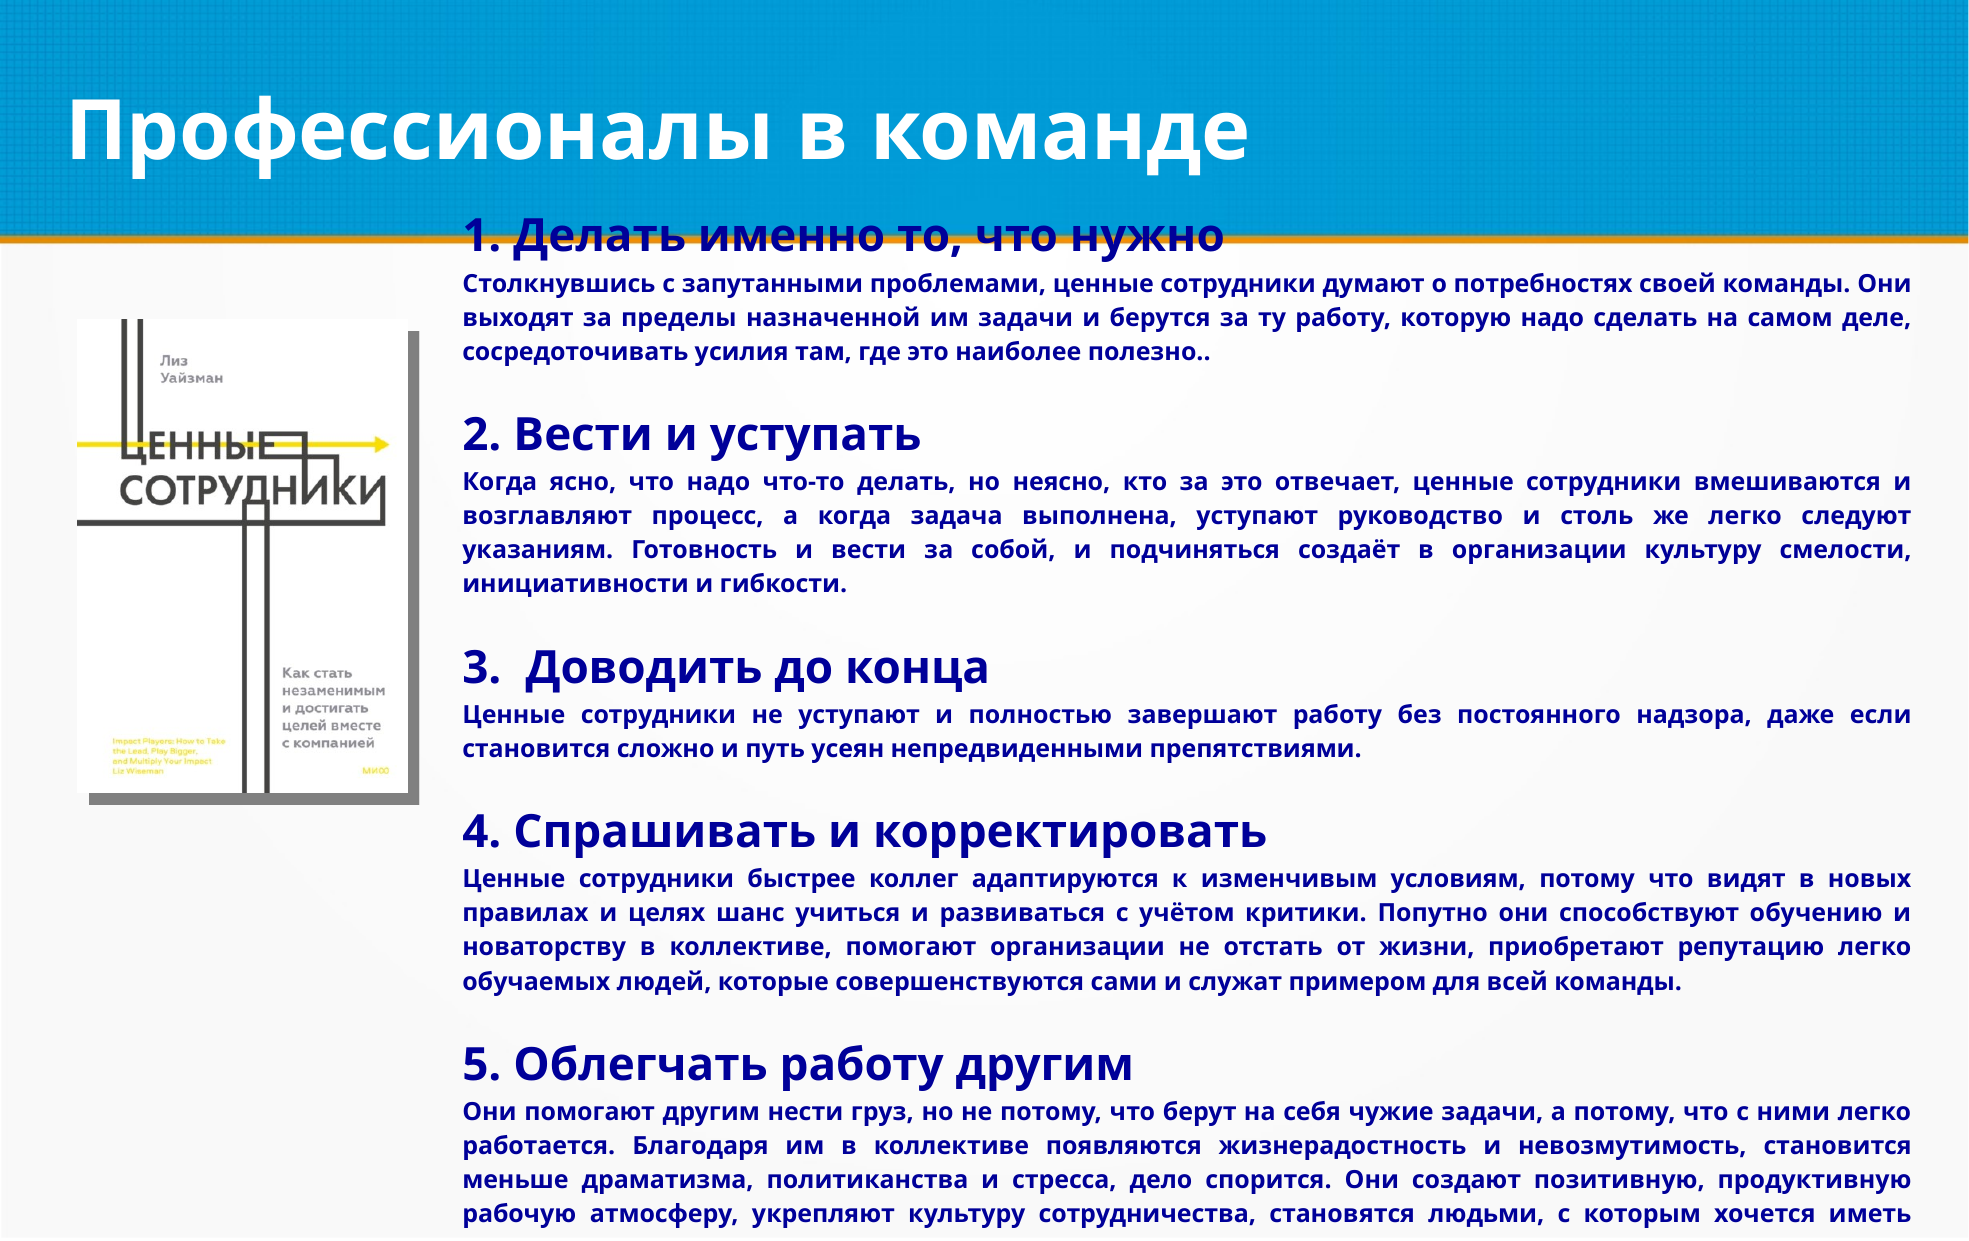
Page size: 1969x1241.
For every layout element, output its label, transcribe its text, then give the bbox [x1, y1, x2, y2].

picture [1110, 234, 1116, 242]
picture [648, 234, 662, 245]
picture [668, 240, 678, 245]
picture [754, 233, 759, 245]
picture [881, 234, 906, 245]
picture [557, 234, 581, 245]
picture [1096, 234, 1107, 245]
picture [740, 234, 744, 245]
picture [1054, 234, 1073, 245]
picture [806, 241, 816, 245]
picture [1156, 233, 1170, 245]
picture [823, 234, 830, 245]
picture [543, 234, 551, 245]
picture [1079, 241, 1089, 245]
picture [481, 234, 520, 245]
text_box Профессионалы в команде [59, 55, 1902, 200]
picture [1205, 234, 1215, 245]
picture [1020, 234, 1032, 245]
picture [628, 234, 641, 245]
picture [726, 227, 734, 245]
picture [523, 234, 536, 245]
picture [713, 235, 720, 245]
picture [853, 234, 859, 245]
picture [1119, 234, 1136, 245]
picture [865, 233, 875, 245]
picture [707, 234, 713, 242]
picture [765, 234, 772, 245]
picture [746, 234, 753, 243]
picture [946, 234, 994, 245]
picture [913, 234, 924, 245]
picture [778, 234, 800, 245]
picture [601, 234, 621, 245]
picture [1193, 234, 1199, 245]
picture [1176, 241, 1186, 245]
text_box 1. Делать именно то, что нужно Столкнувшись с запутанными проблемами, ценные сотрудники думают о потребностях своей команды. Они выходят за пределы назначенной им задачи и берутся за ту работу, которую надо сделать на самом деле, сосредоточивать усилия там, где это наиболее полезно.. 2. Вести и уступать Когда ясно, что надо что-то делать, но неясно, кто за это отвечает, ценные сотрудники вмешиваются и возглавляют процесс, а когда задача выполнена, уступают руководство и столь же легко следуют указаниям. Готовность и вести за собой, и подчиняться создаёт в организации культуру смелости, инициативности и гибкости. 3. Доводить до конца Ценные сотрудники не уступают и полностью завершают работу без постоянного надзора, даже если становится сложно и путь усеян непредвиденными препятствиями. 4. Спрашивать и корректировать Ценные сотрудники быстрее коллег адаптируются к изменчивым условиям, потому что видят в новых правилах и целях шанс учиться и развиваться с учётом критики. Попутно они способствуют обучению и новаторству в коллективе, помогают организации не отстать от жизни, приобретают репутацию легко обучаемых людей, которые совершенствуются сами и служат примером для всей команды. 5. Облегчать работу другим Они помогают другим нести груз, но не потому, что берут на себя чужие задачи, а потому, что с ними легко работается. Благодаря им в коллективе появляются жизнерадостность и невозмутимость, становится меньше драматизма, политиканства и стресса, дело спорится. Они создают позитивную, продуктивную рабочую атмосферу, укрепляют культуру сотрудничества, становятся людьми, с которым хочется иметь дело. [456, 245, 1920, 1221]
picture [0, 233, 1969, 1241]
picture [1001, 234, 1013, 245]
picture [586, 234, 594, 245]
picture [836, 241, 846, 245]
picture [930, 233, 940, 245]
picture [613, 239, 621, 245]
picture [1038, 234, 1048, 245]
picture [668, 234, 701, 245]
picture [984, 234, 994, 238]
